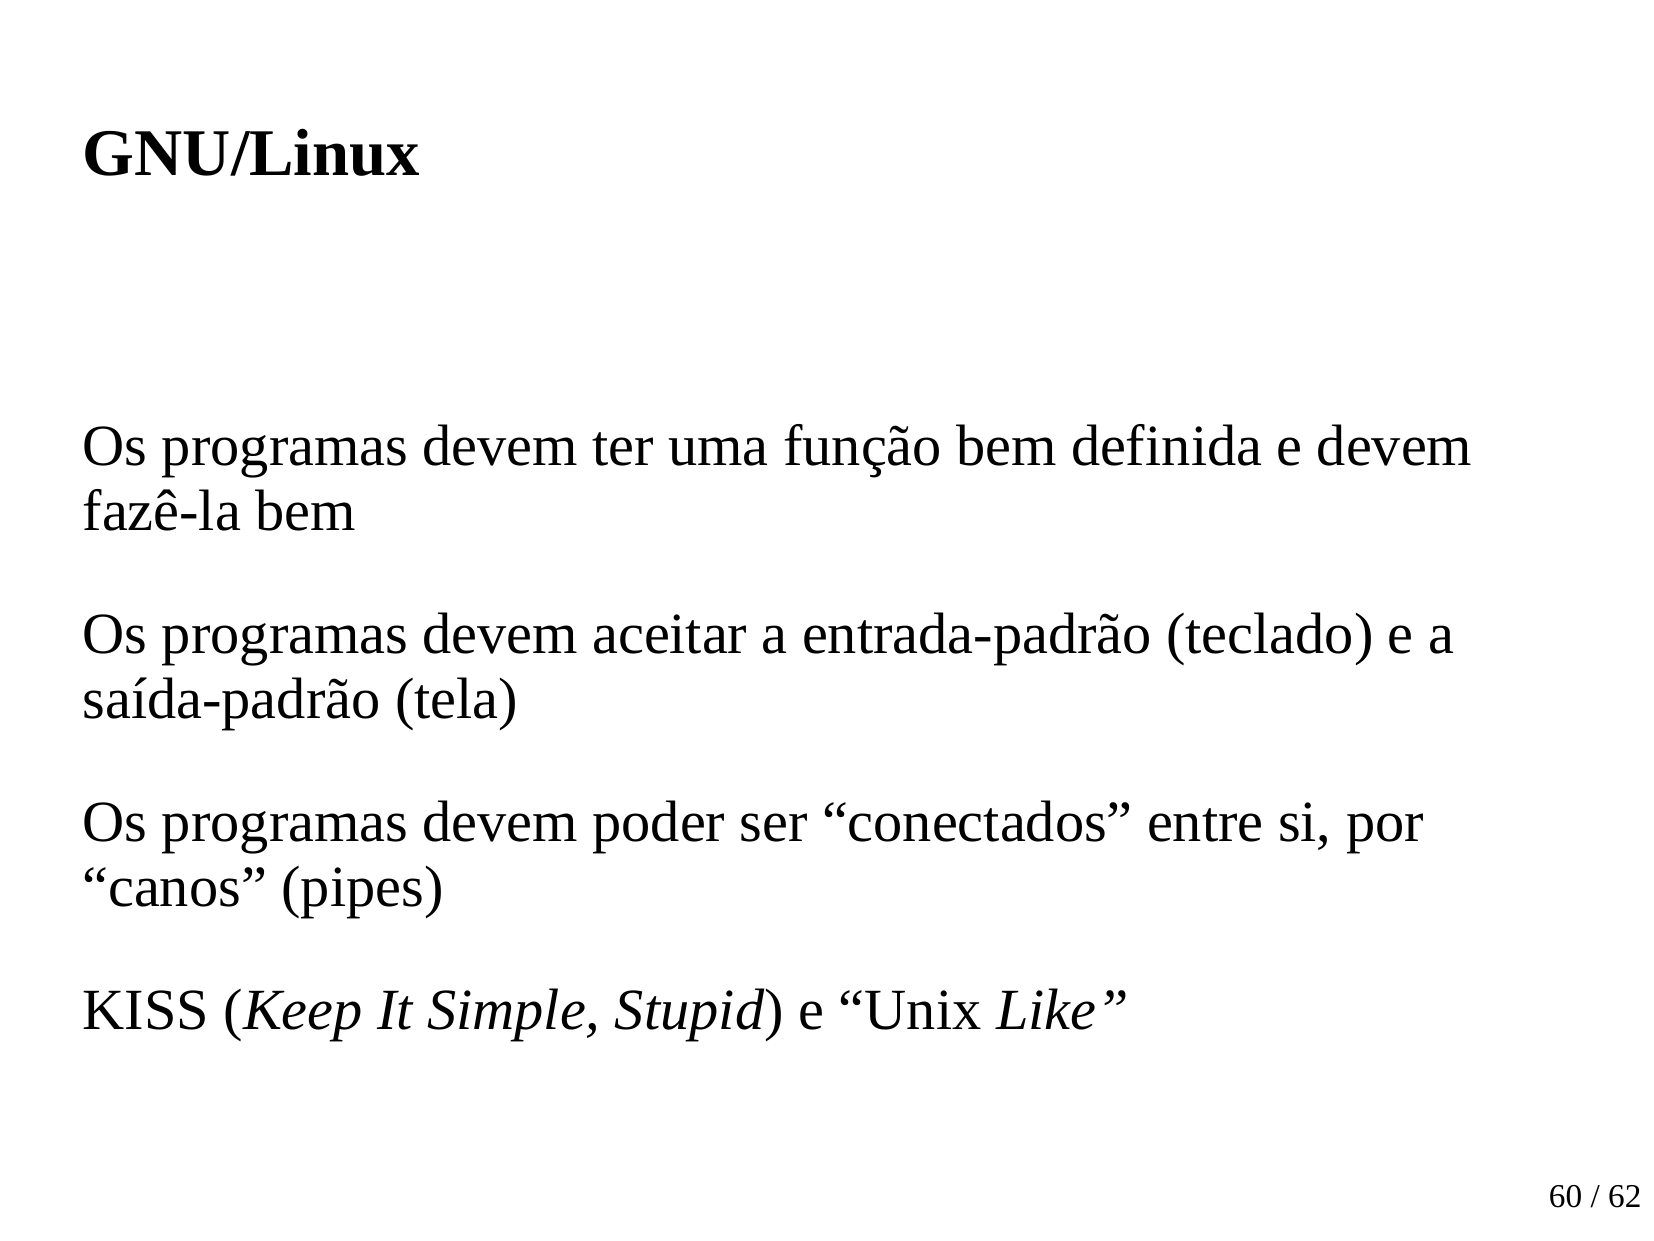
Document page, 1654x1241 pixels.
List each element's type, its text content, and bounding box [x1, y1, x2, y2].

list Os programas devem ter uma função bem definida e devem fazê-la bem Os programas devem aceitar a entrada-padrão (teclado) e a saída-padrão (tela) Os programas devem poder ser “conectados” entre si, por “canos” (pipes) KISS (Keep It Simple, Stupid) e “Unix Like” [82, 290, 1571, 1111]
title GNU/Linux [82, 49, 1571, 257]
